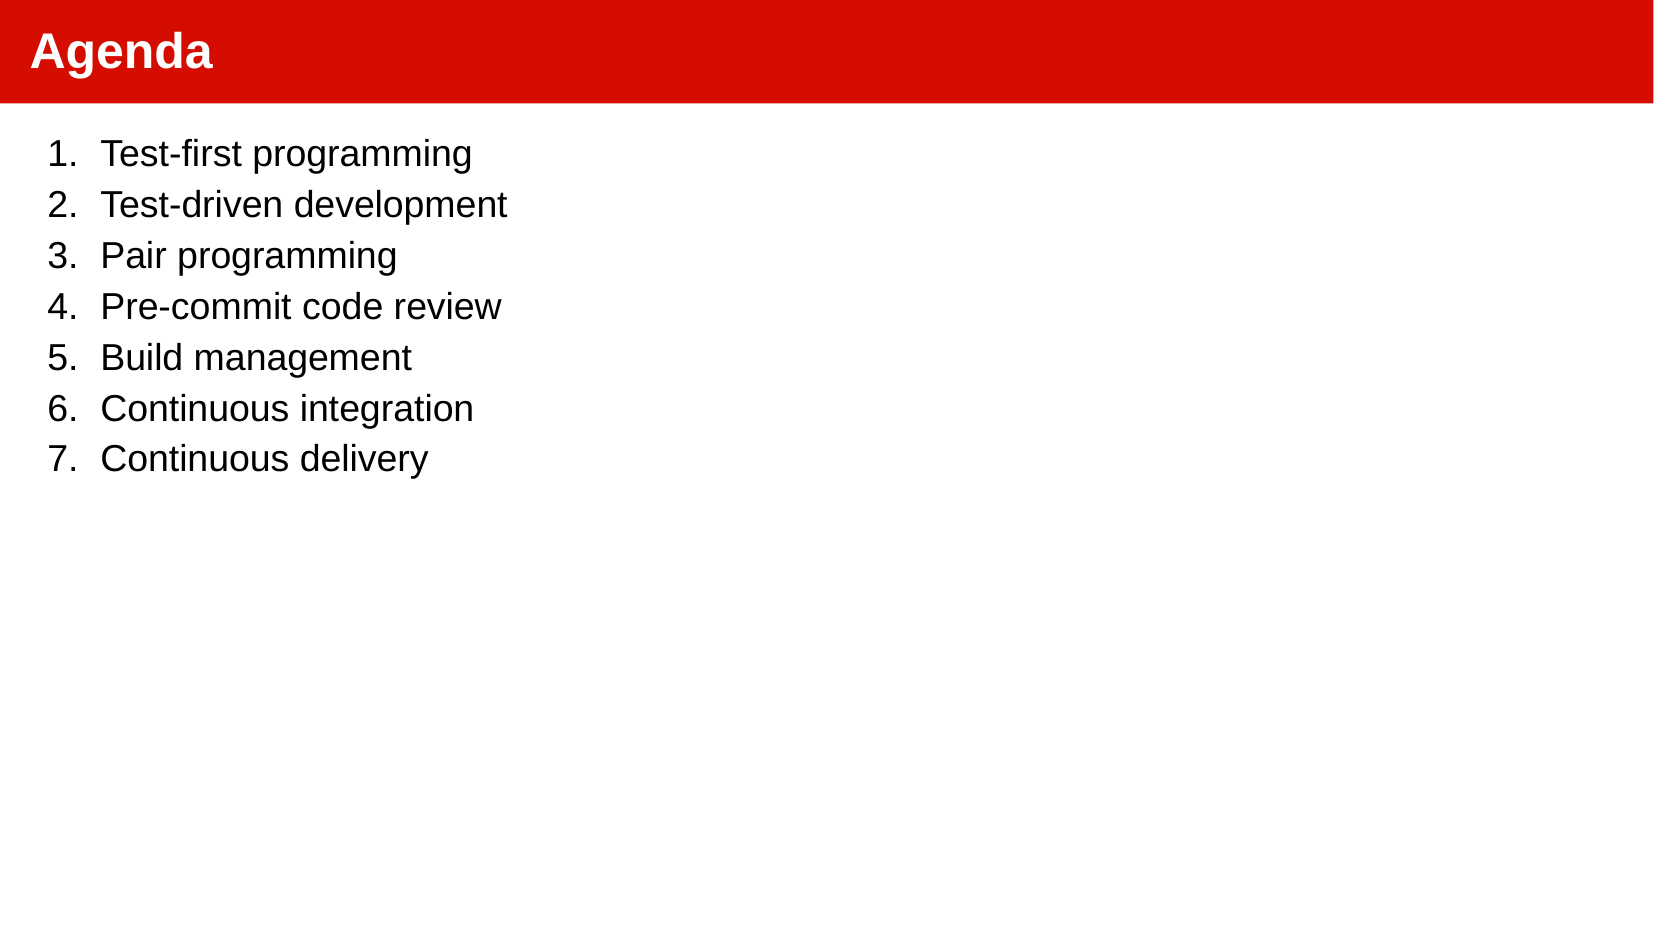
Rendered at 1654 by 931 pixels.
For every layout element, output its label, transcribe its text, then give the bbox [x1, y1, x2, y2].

title Agenda [0, 0, 1654, 104]
list Test-first programming Test-driven development Pair programming Pre-commit code review Build management Continuous integration Continuous delivery [29, 132, 1625, 813]
